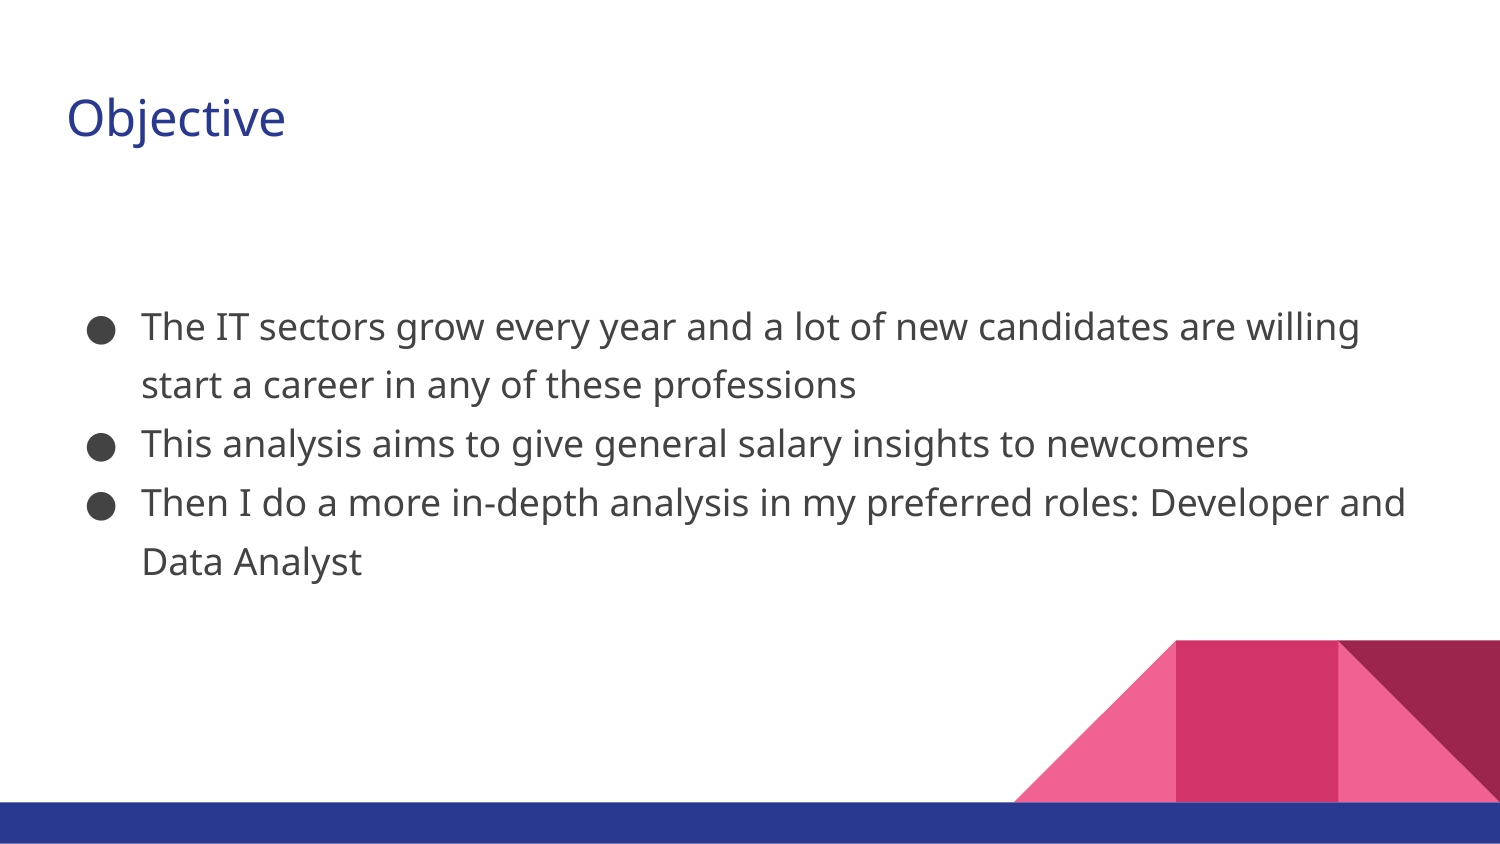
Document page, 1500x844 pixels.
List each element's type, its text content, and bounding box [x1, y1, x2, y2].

list The IT sectors grow every year and a lot of new candidates are willing start a career in any of these professions This analysis aims to give general salary insights to newcomers Then I do a more in-depth analysis in my preferred roles: Developer and Data Analyst [51, 201, 1449, 750]
title Objective [51, 67, 1449, 167]
